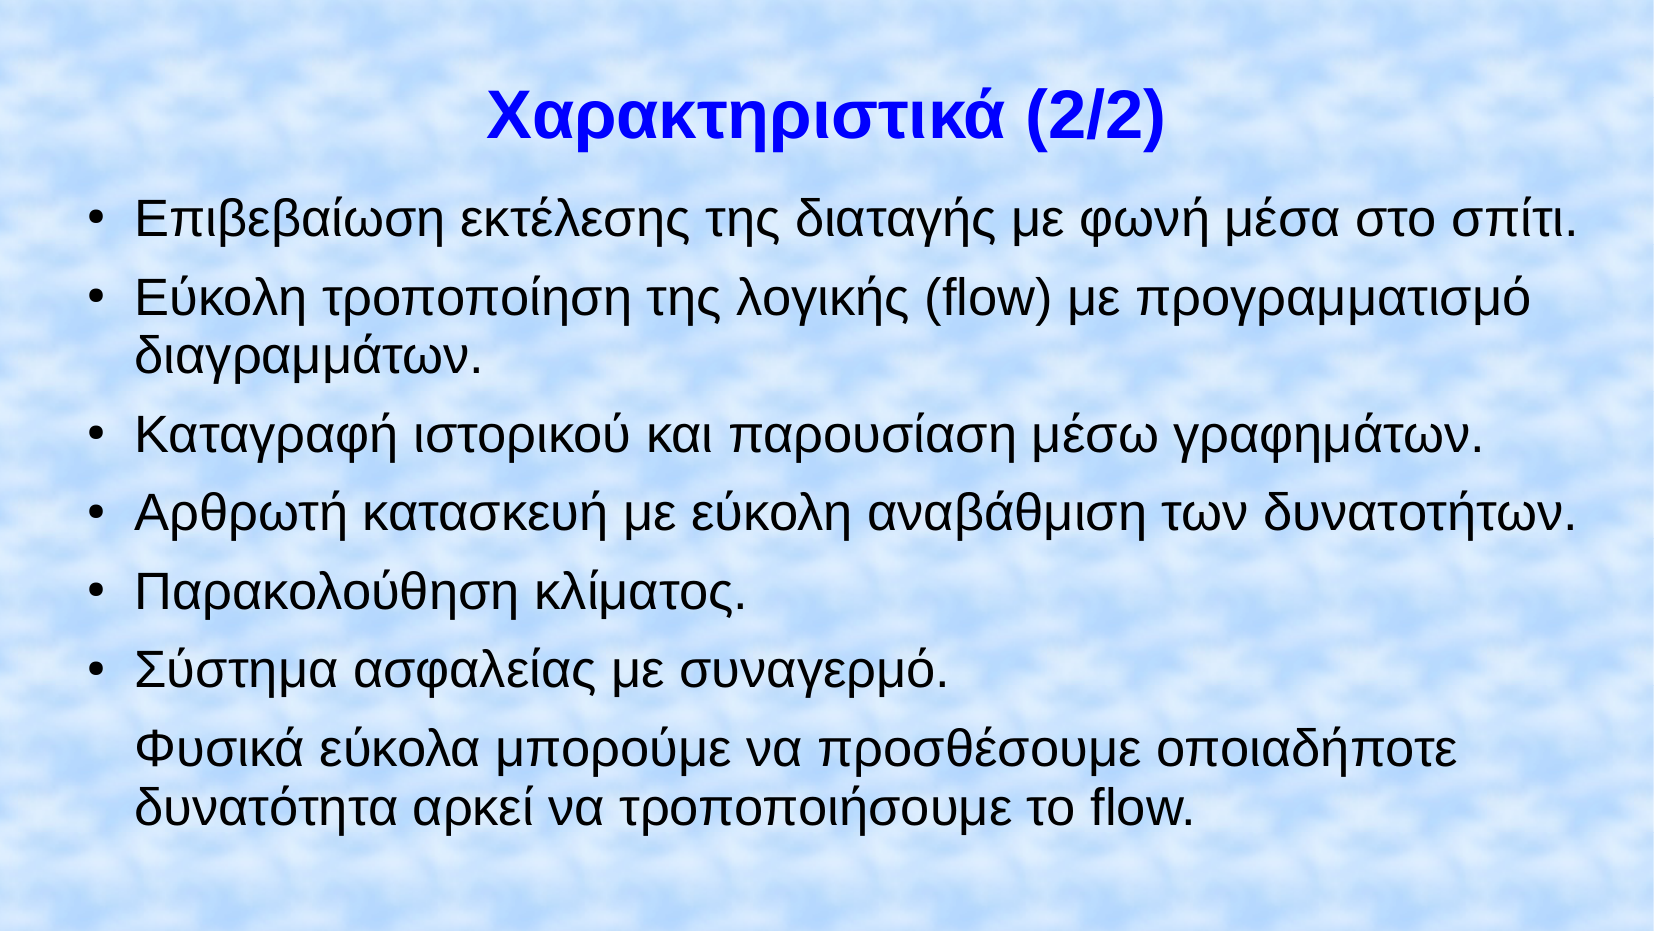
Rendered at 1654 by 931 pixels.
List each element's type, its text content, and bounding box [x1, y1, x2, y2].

title Χαρακτηριστικά (2/2) [82, 37, 1571, 188]
picture [0, 0, 1654, 931]
list Επιβεβαίωση εκτέλεσης της διαταγής με φωνή μέσα στο σπίτι. Εύκολη τροποποίηση της λογικής (flow) με προγραμματισμό διαγραμμάτων. Καταγραφή ιστορικού και παρουσίαση μέσω γραφημάτων. Αρθρωτή κατασκευή με εύκολη αναβάθμιση των δυνατοτήτων. Παρακολούθηση κλίματος. Σύστημα ασφαλείας με συναγερμό. Φυσικά εύκολα μπορούμε να προσθέσουμε οποιαδήποτε δυνατότητα αρκεί να τροποποιήσουμε το flow. [70, 188, 1595, 851]
